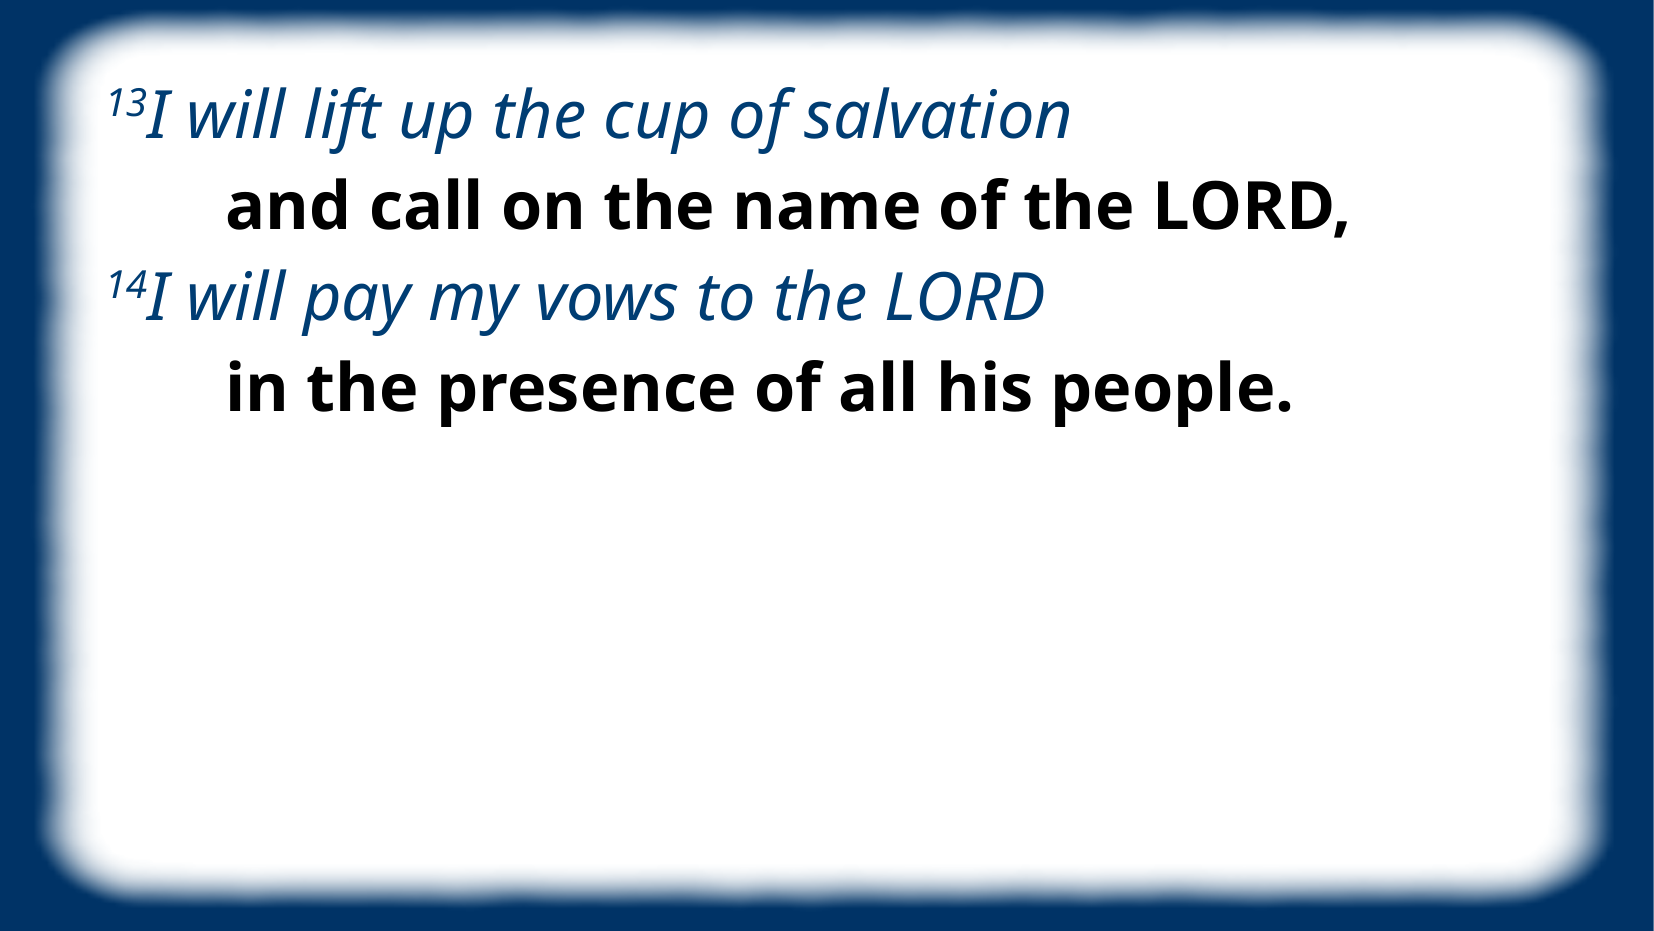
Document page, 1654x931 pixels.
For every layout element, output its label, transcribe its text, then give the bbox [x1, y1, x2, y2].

picture [0, 0, 1654, 931]
text_box 13I will lift up the cup of salvation and call on the name of the LORD, 14I will pay my vows to the LORD in the presence of all his people. [90, 60, 1546, 451]
